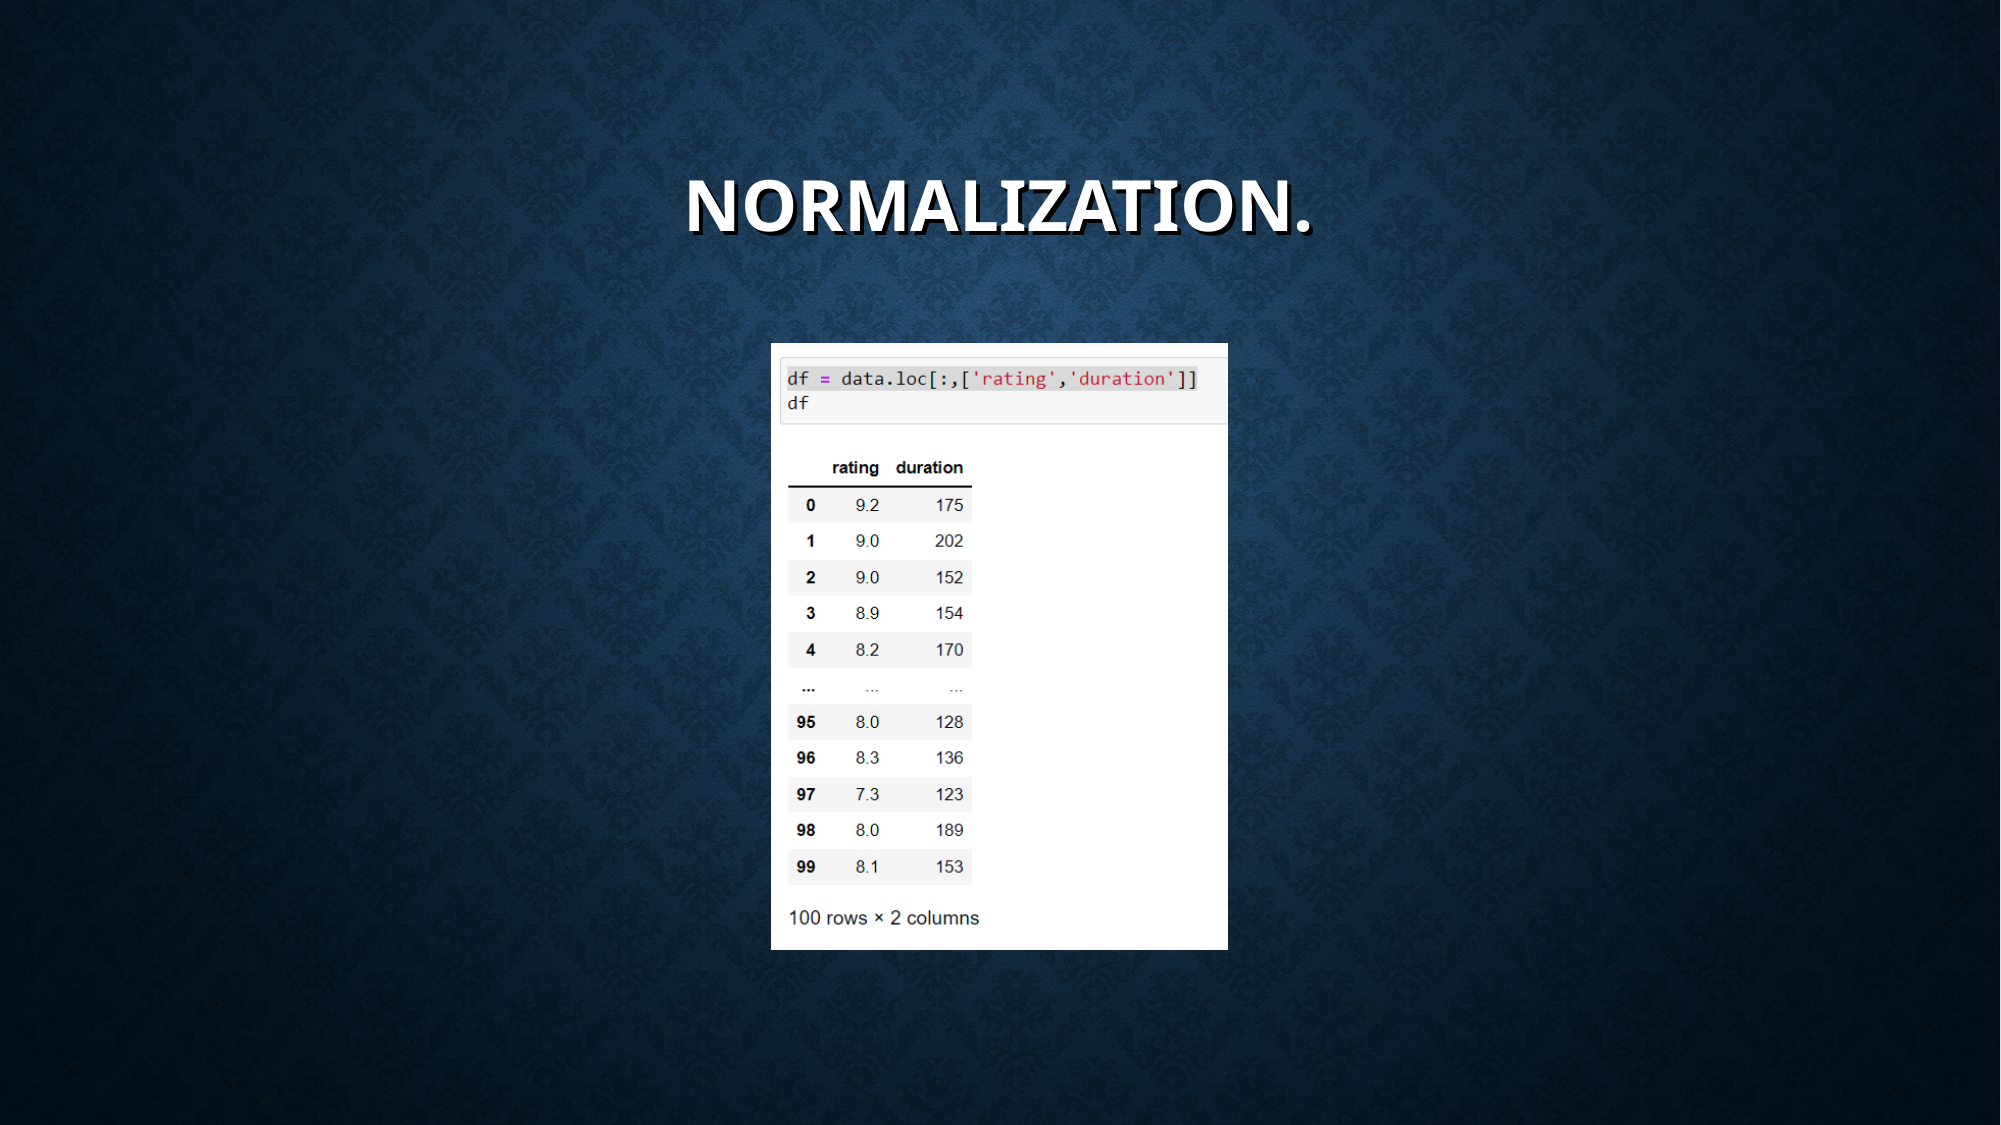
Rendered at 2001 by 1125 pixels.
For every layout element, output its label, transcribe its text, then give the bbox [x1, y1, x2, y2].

picture [771, 343, 1228, 951]
title Normalization. [149, 99, 1849, 318]
